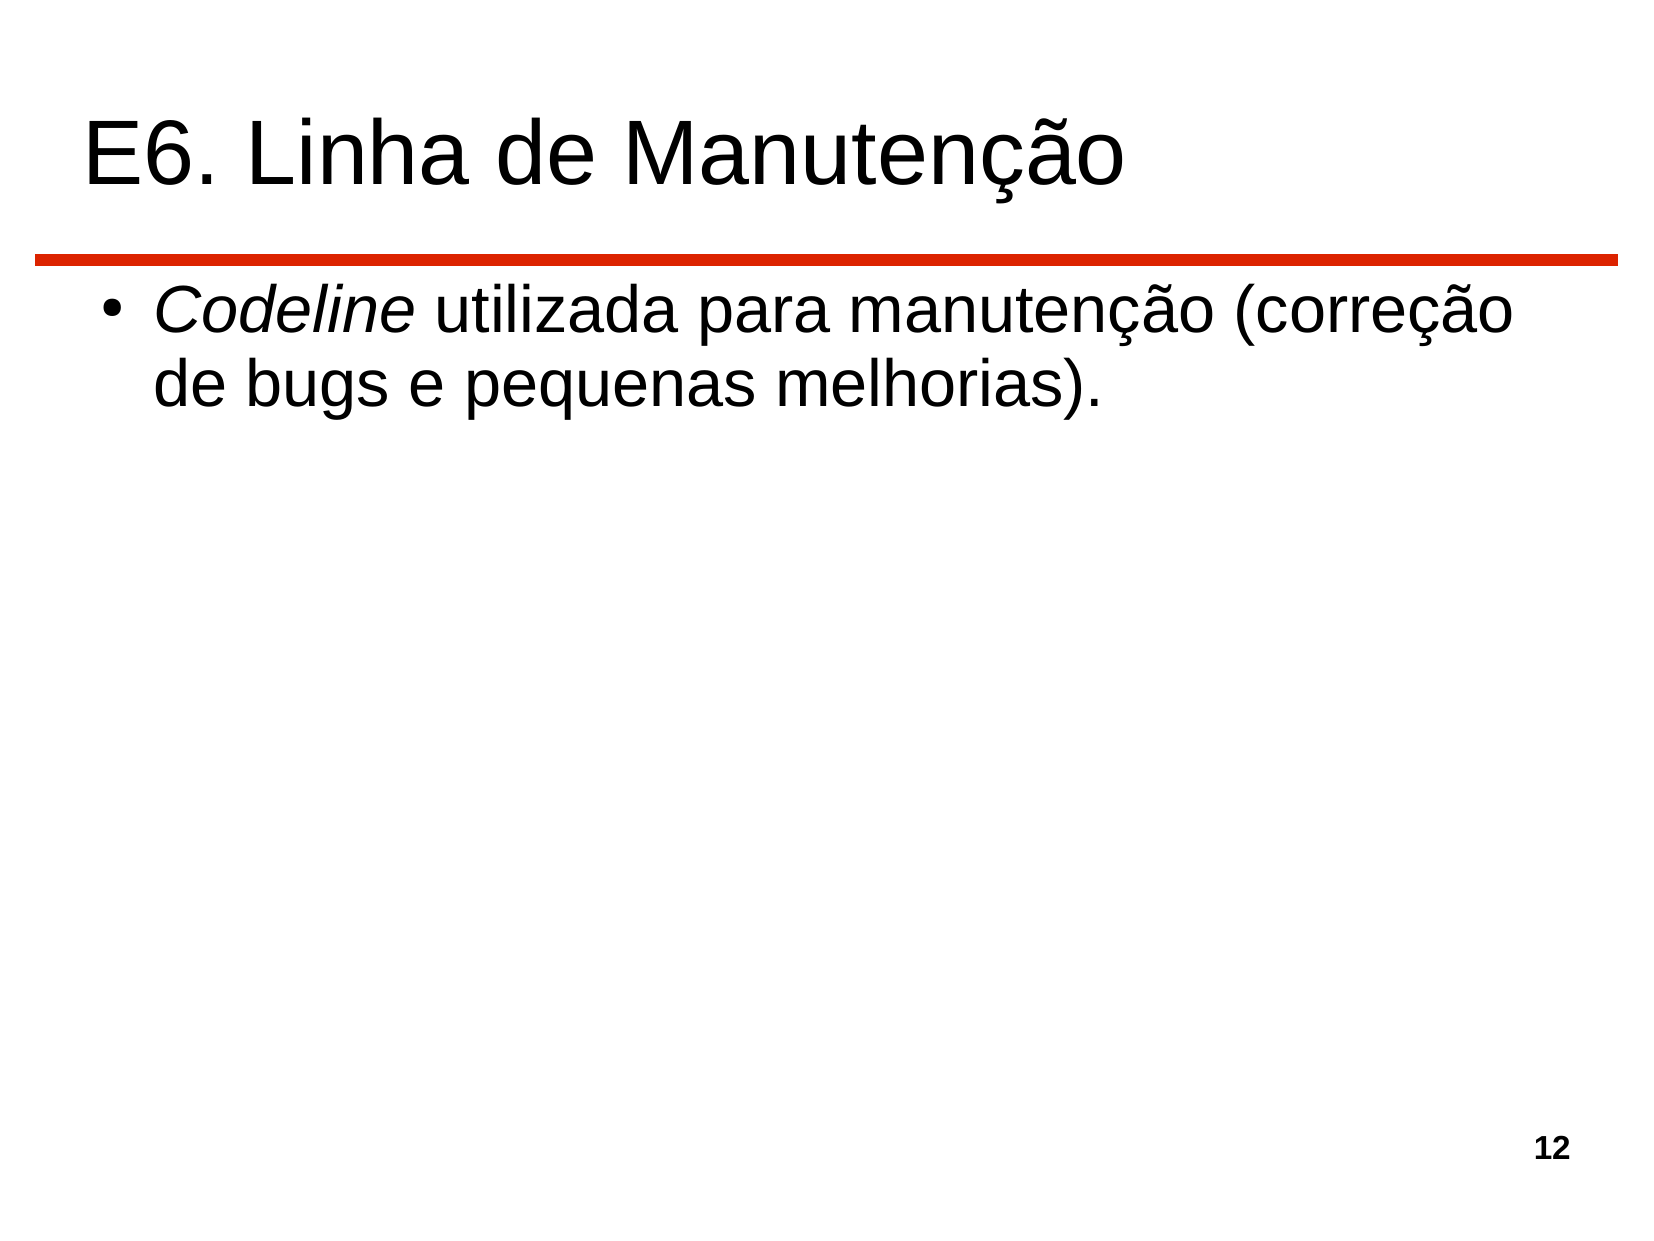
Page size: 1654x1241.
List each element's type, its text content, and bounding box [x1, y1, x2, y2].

list Codeline utilizada para manutenção (correção de bugs e pequenas melhorias). [82, 271, 1571, 991]
title E6. Linha de Manutenção [82, 49, 1571, 257]
